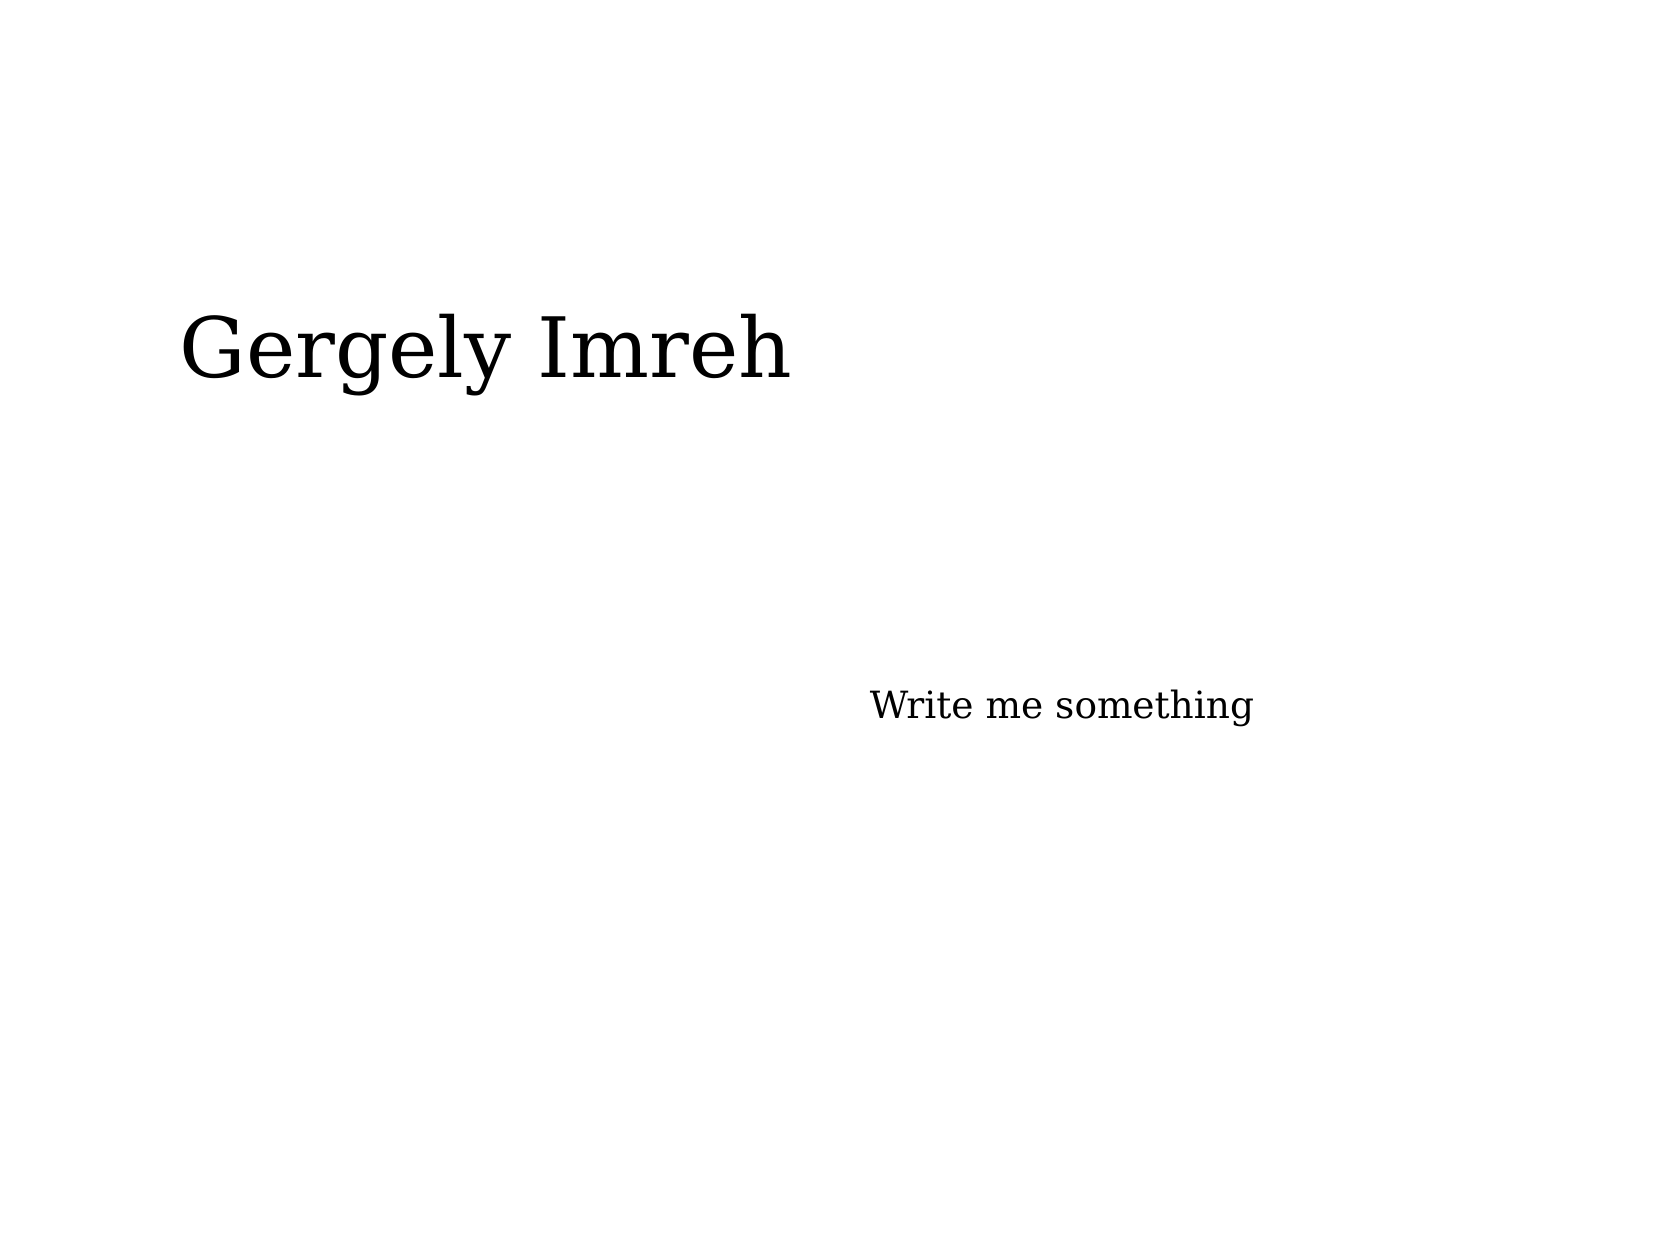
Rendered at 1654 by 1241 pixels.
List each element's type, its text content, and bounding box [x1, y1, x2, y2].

text_box Gergely Imreh [165, 293, 808, 406]
text_box Write me something [855, 676, 1270, 736]
